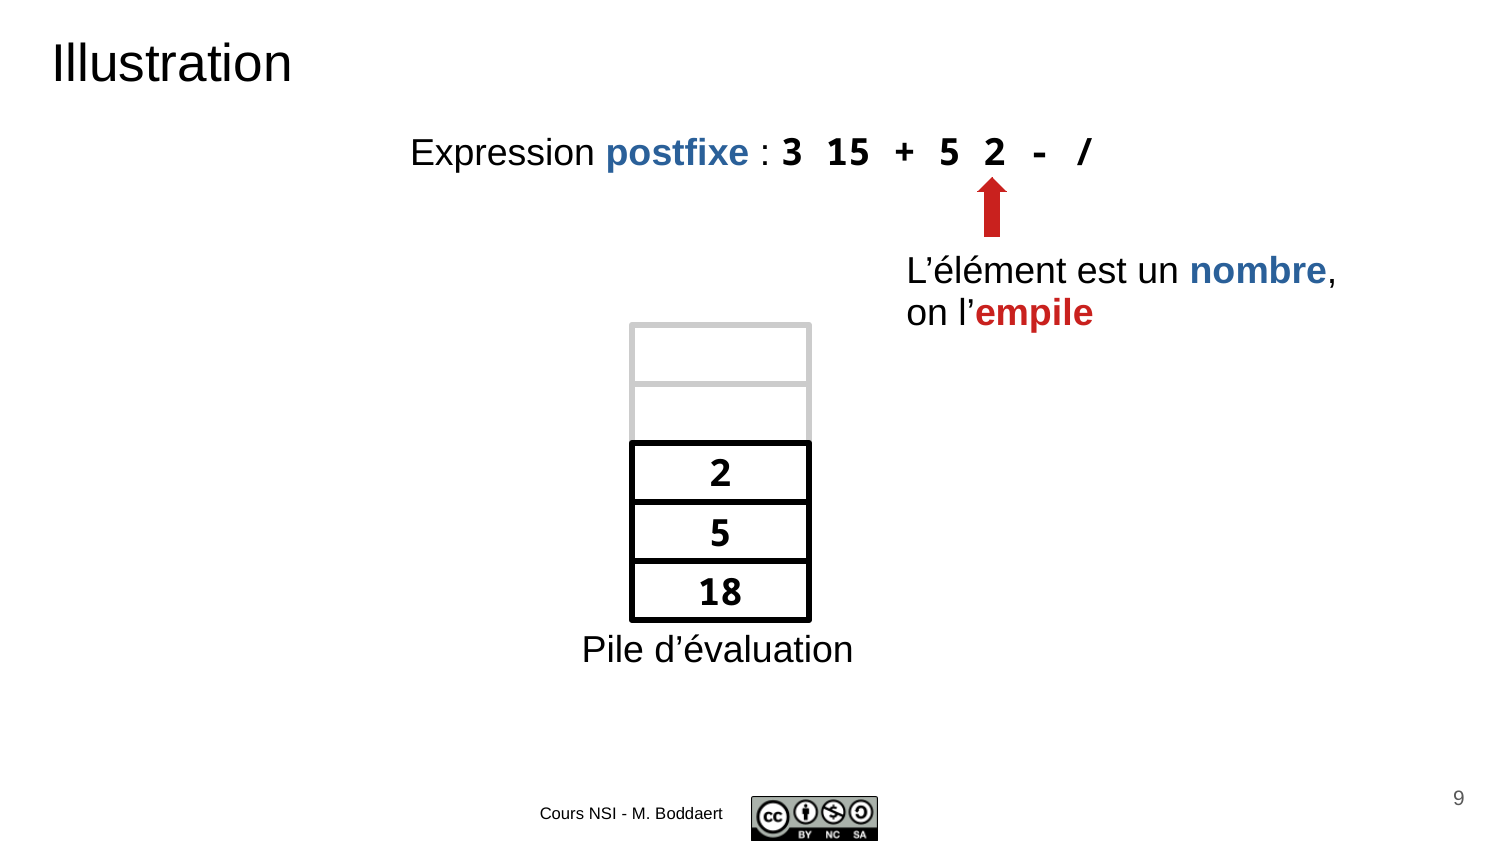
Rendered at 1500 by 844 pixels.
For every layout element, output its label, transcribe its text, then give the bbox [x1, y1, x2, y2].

text_box [977, 177, 1007, 237]
text_box 18 [631, 562, 810, 620]
text_box 5 [631, 502, 810, 562]
text_box L’élément est un nombre, on l’empile [891, 242, 1394, 344]
title Illustration [51, 13, 1449, 108]
text_box [631, 324, 810, 442]
slide_number <numéro> [1389, 764, 1480, 830]
text_box 2 [631, 442, 810, 502]
text_box Expression postfixe : 3 15 + 5 2 - / [29, 120, 1477, 760]
text_box Pile d’évaluation [566, 620, 880, 680]
picture [751, 796, 878, 841]
